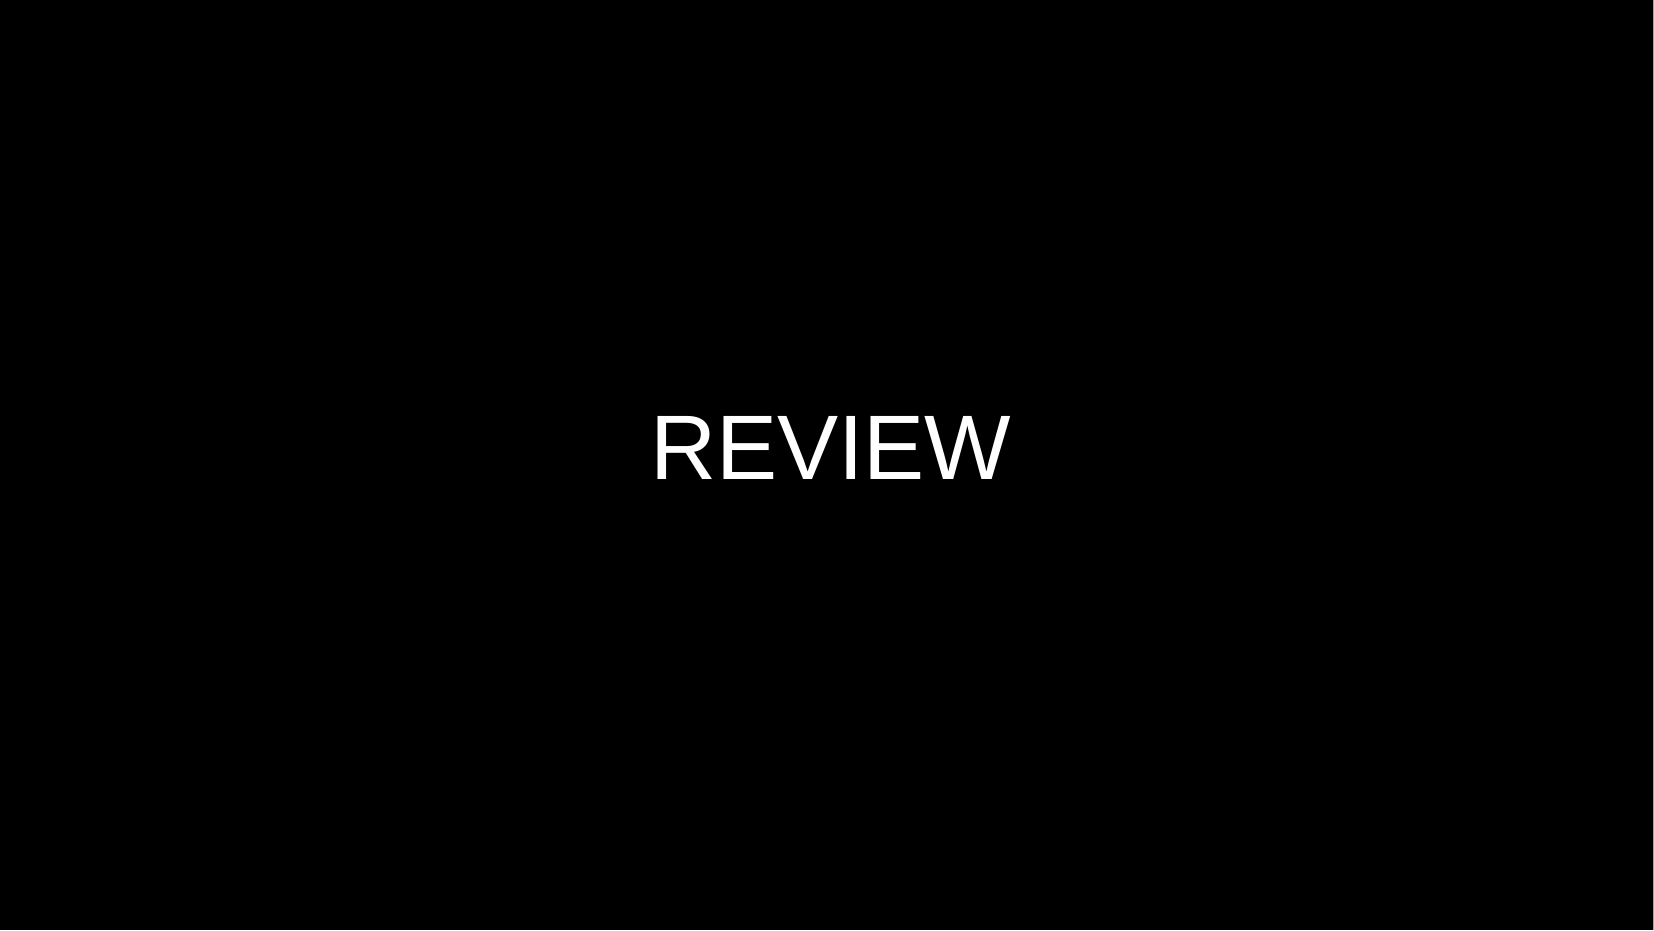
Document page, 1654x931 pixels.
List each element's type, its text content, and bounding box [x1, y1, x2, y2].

title REVIEW [86, 369, 1576, 526]
